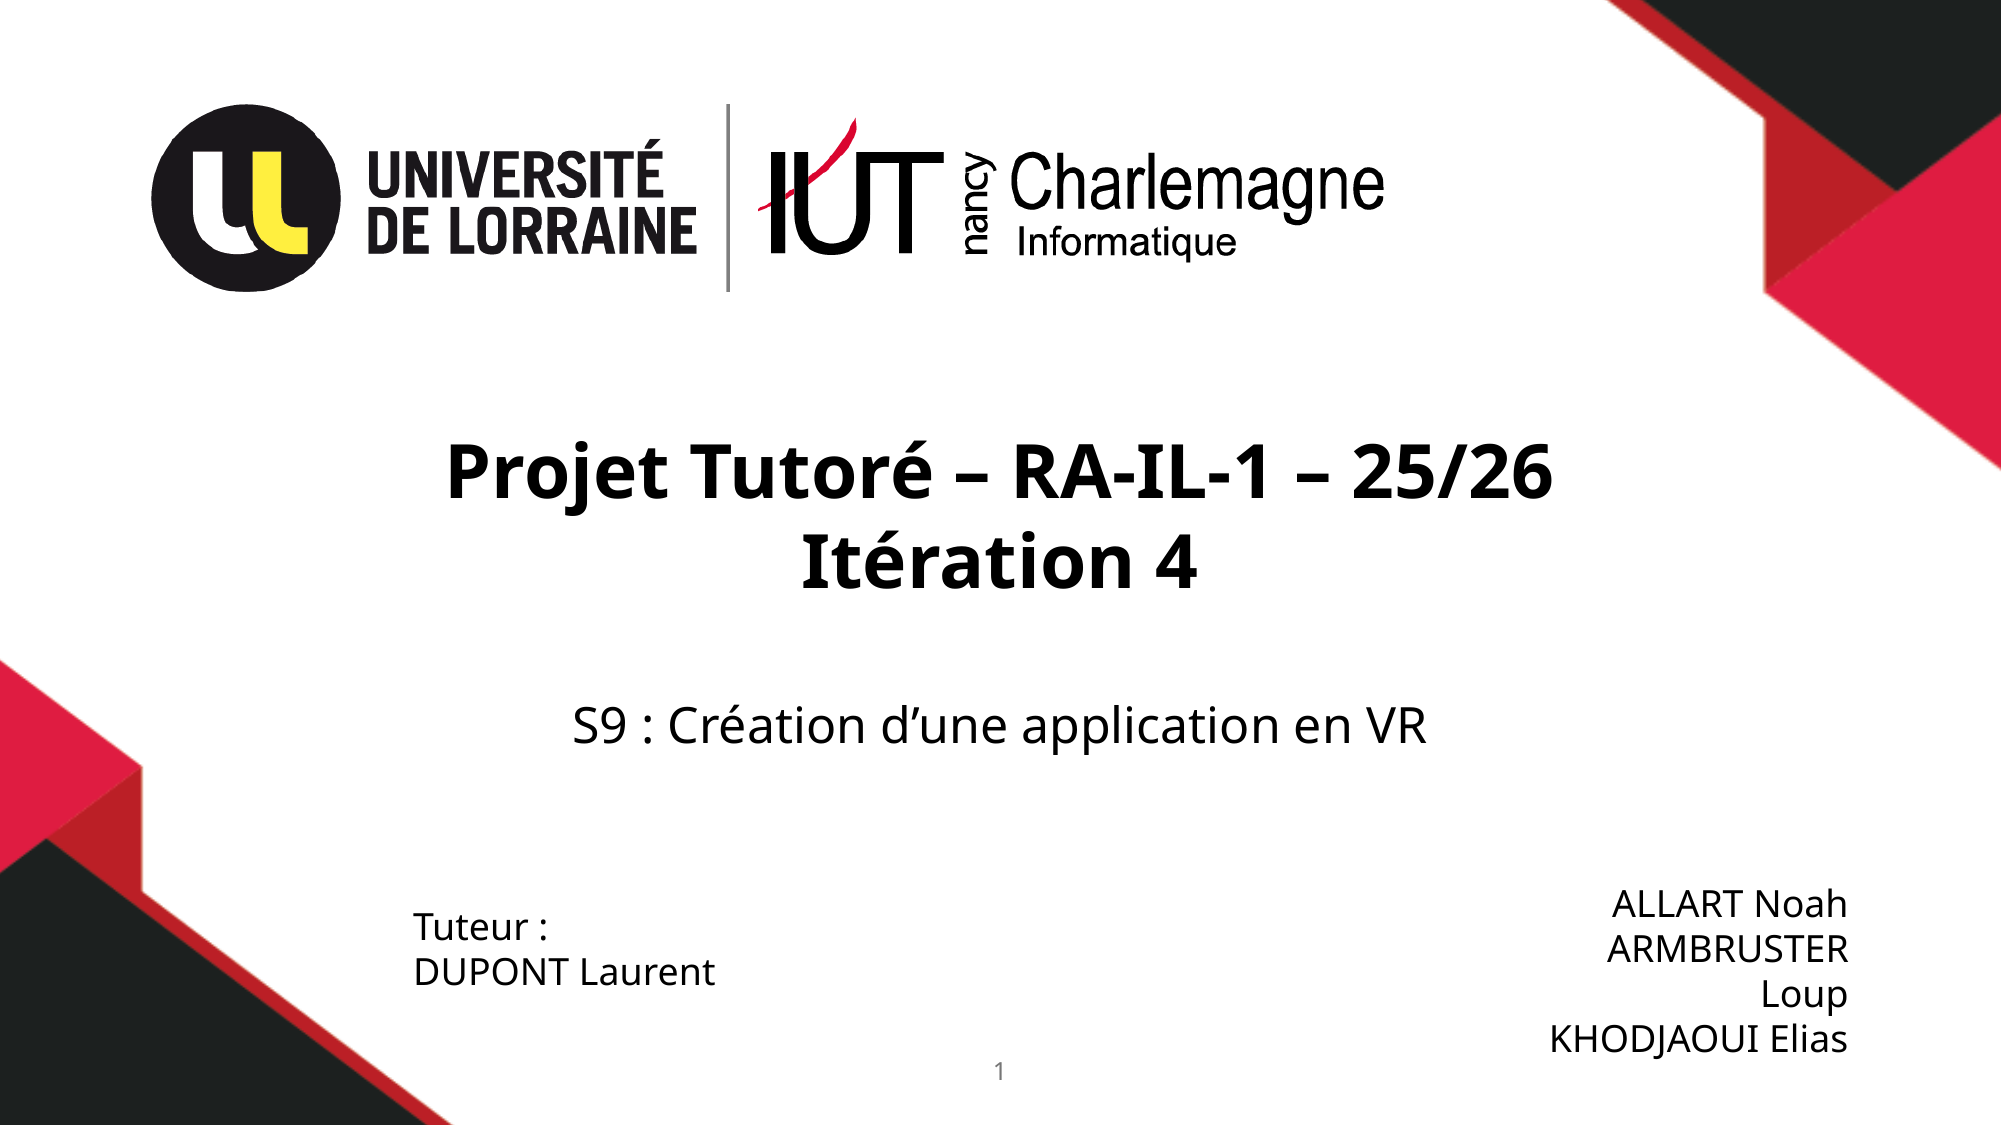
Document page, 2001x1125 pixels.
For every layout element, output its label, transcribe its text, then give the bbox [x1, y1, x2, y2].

text_box Projet Tutoré – RA-IL-1 – 25/26 Itération 4 S9 : Création d’une application en VR [398, 415, 1602, 765]
picture [1473, 0, 2000, 562]
picture [0, 589, 488, 1125]
text_box Tuteur : DUPONT Laurent [398, 895, 749, 1002]
picture [151, 104, 1384, 293]
slide_number 1 [774, 1042, 1225, 1103]
text_box ALLART Noah ARMBRUSTER Loup KHODJAOUI Elias [1533, 872, 1884, 1025]
